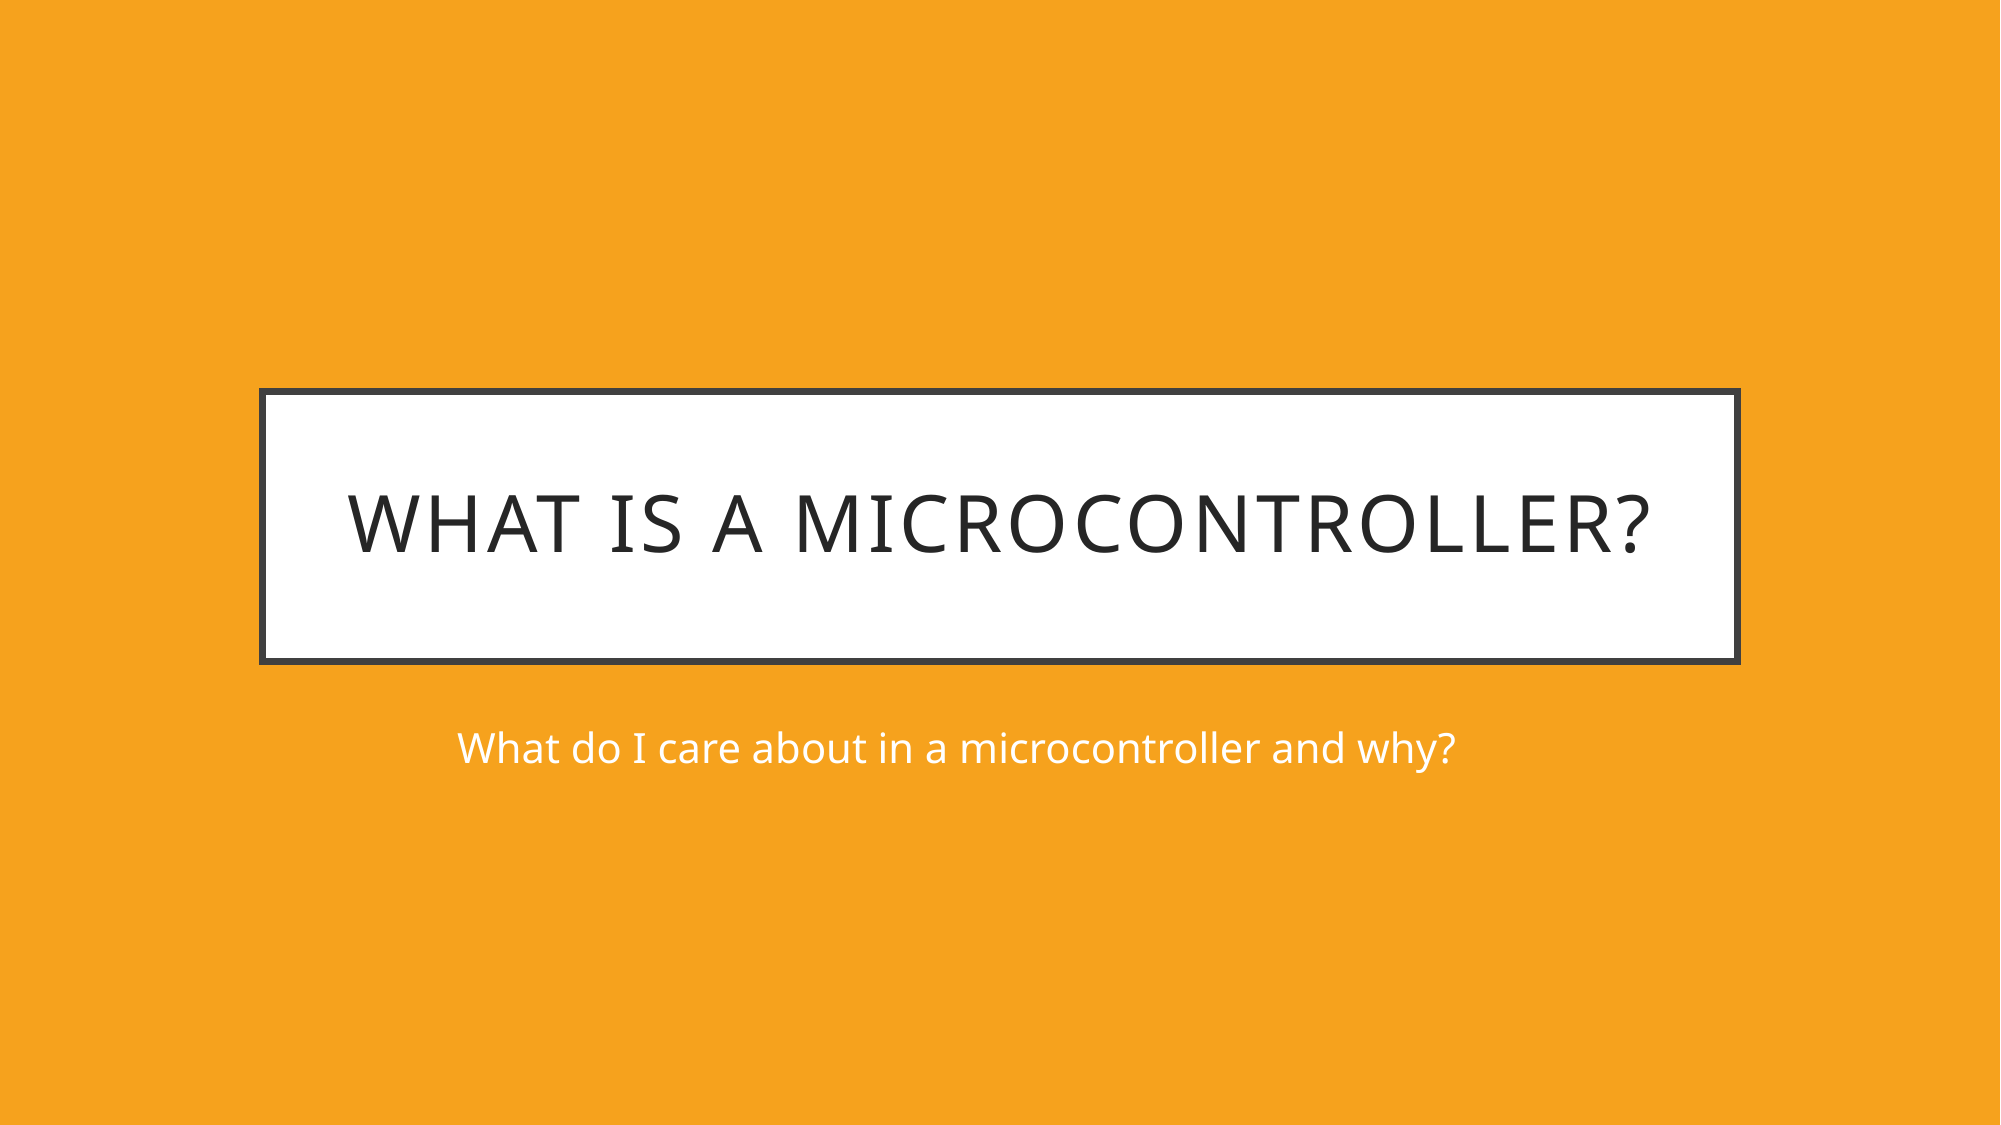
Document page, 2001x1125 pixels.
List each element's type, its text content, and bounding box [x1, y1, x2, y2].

list What do I care about in a microcontroller and why? [442, 713, 1558, 922]
title What is a microcontroller? [262, 391, 1738, 662]
